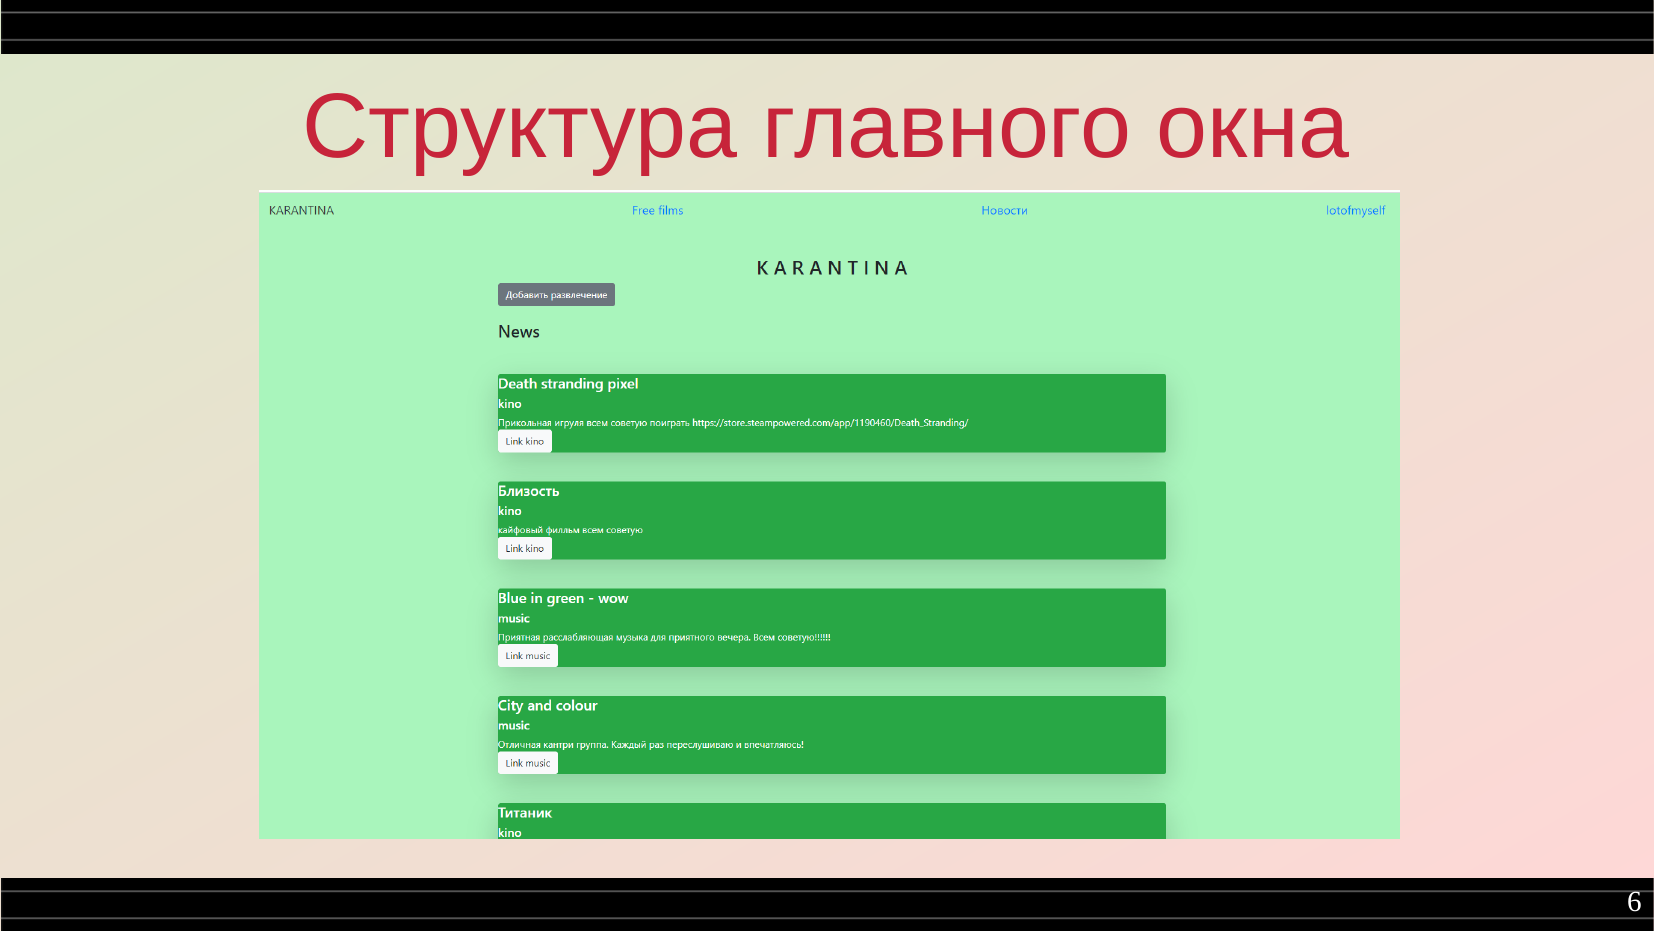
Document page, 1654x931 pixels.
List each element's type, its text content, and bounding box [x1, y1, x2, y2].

picture [1, 878, 1654, 931]
title Структура главного окна [82, 23, 1571, 229]
picture [1, 0, 1654, 54]
picture [259, 190, 1400, 839]
